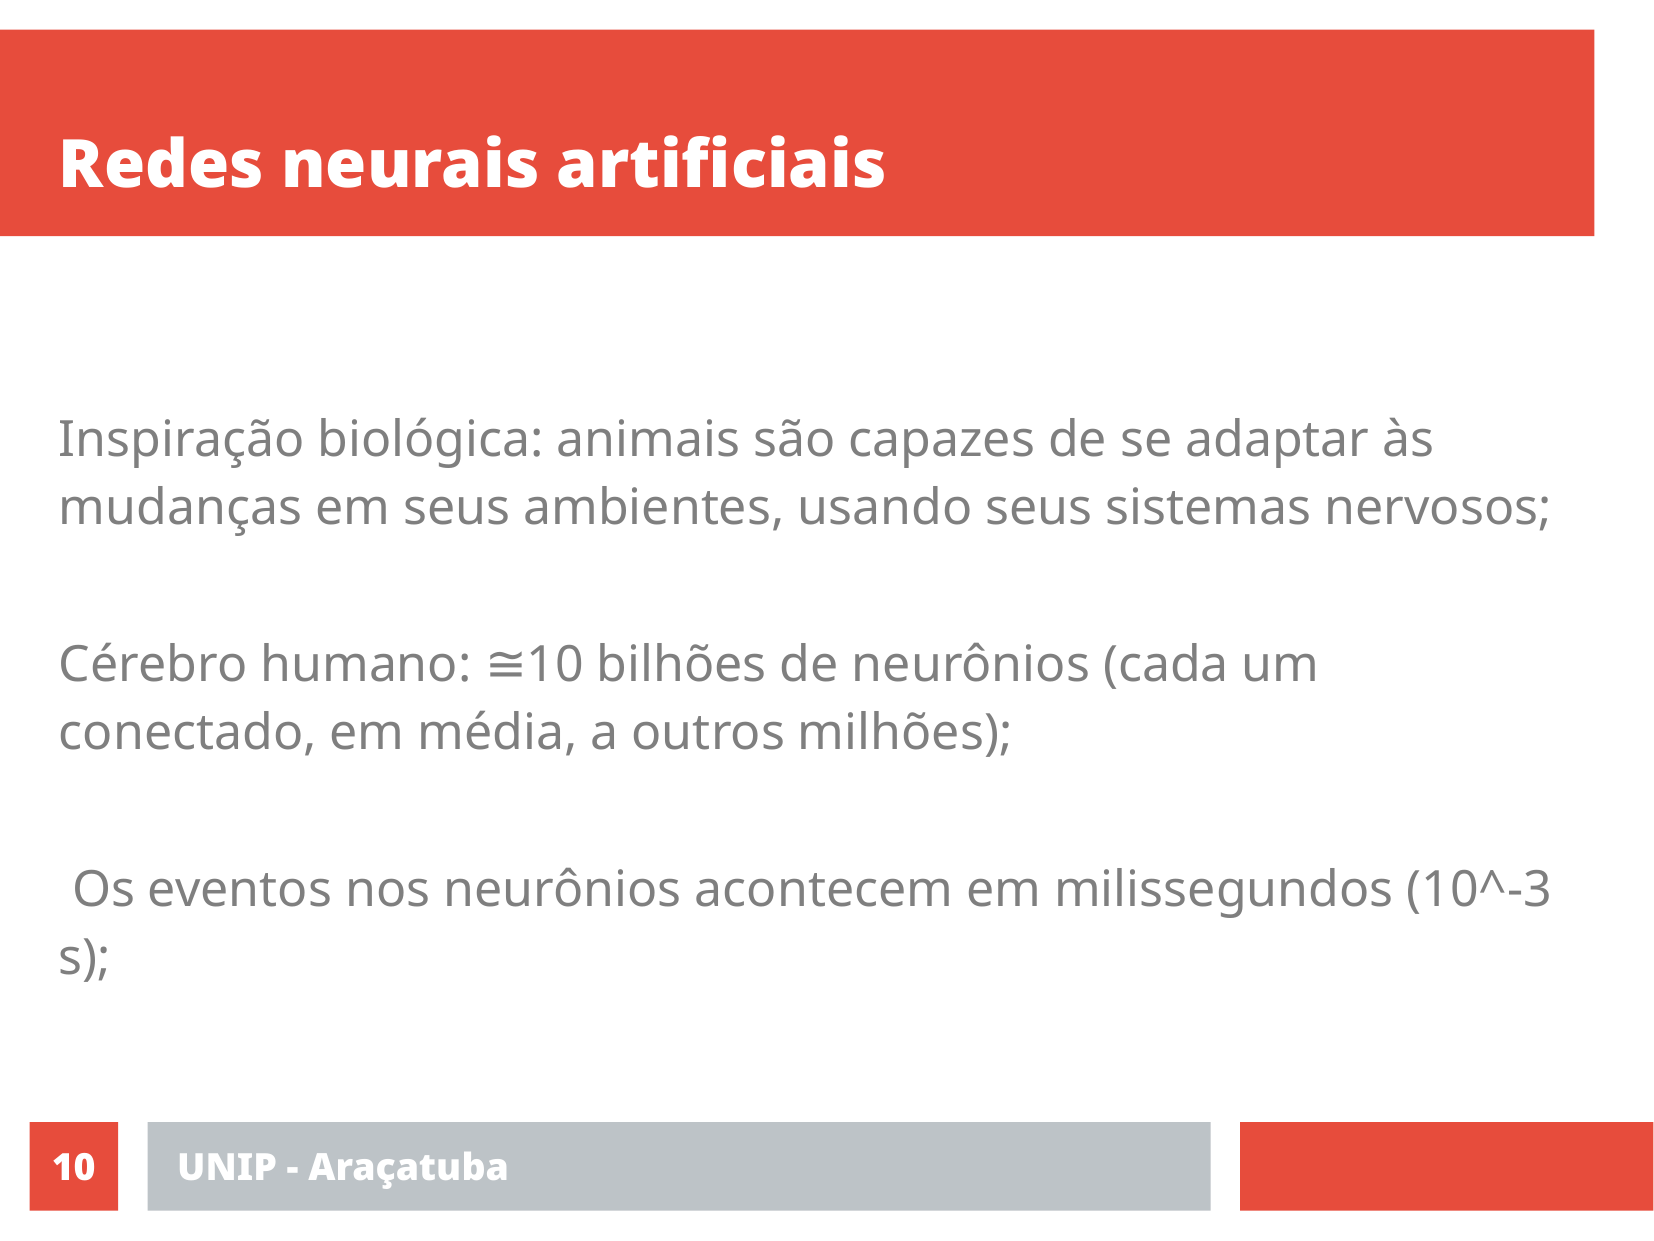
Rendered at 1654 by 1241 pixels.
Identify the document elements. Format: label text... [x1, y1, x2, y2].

list Inspiração biológica: animais são capazes de se adaptar às mudanças em seus ambientes, usando seus sistemas nervosos; Cérebro humano: ≅10 bilhões de neurônios (cada um conectado, em média, a outros milhões); Os eventos nos neurônios acontecem em milissegundos (10^-3 s); [59, 324, 1565, 1093]
title Redes neurais artificiais [59, 59, 1595, 207]
